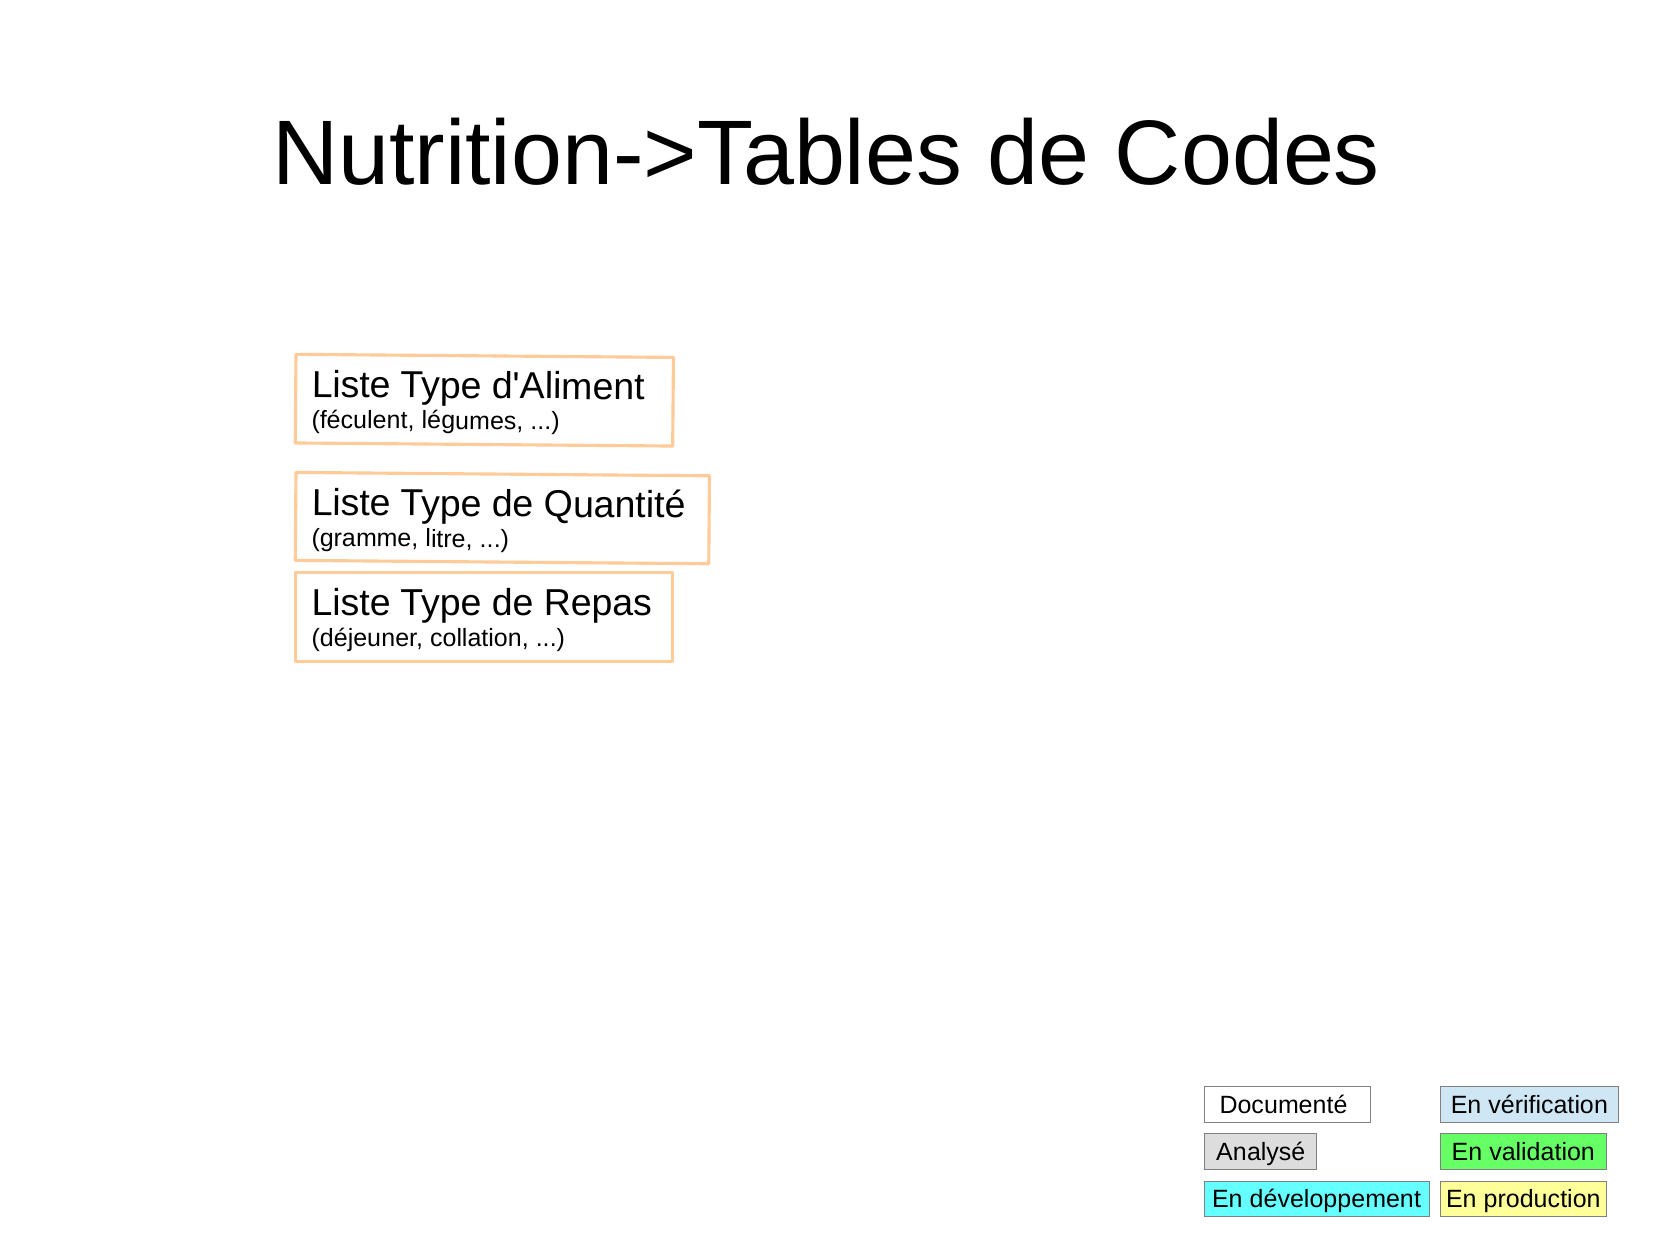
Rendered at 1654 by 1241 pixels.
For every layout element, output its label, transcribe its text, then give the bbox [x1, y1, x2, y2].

text_box Documenté [1204, 1086, 1371, 1123]
text_box En validation [1440, 1133, 1607, 1170]
text_box En développement [1204, 1181, 1430, 1217]
text_box En vérification [1440, 1086, 1619, 1123]
text_box Liste Type de Repas (déjeuner, collation, ...) [295, 572, 673, 662]
text_box Analysé [1204, 1133, 1317, 1170]
text_box Liste Type de Quantité (gramme, litre, ...) [295, 472, 710, 564]
text_box Liste Type d'Aliment (féculent, légumes, ...) [295, 354, 674, 447]
title Nutrition->Tables de Codes [82, 49, 1571, 257]
text_box En production [1440, 1181, 1607, 1217]
